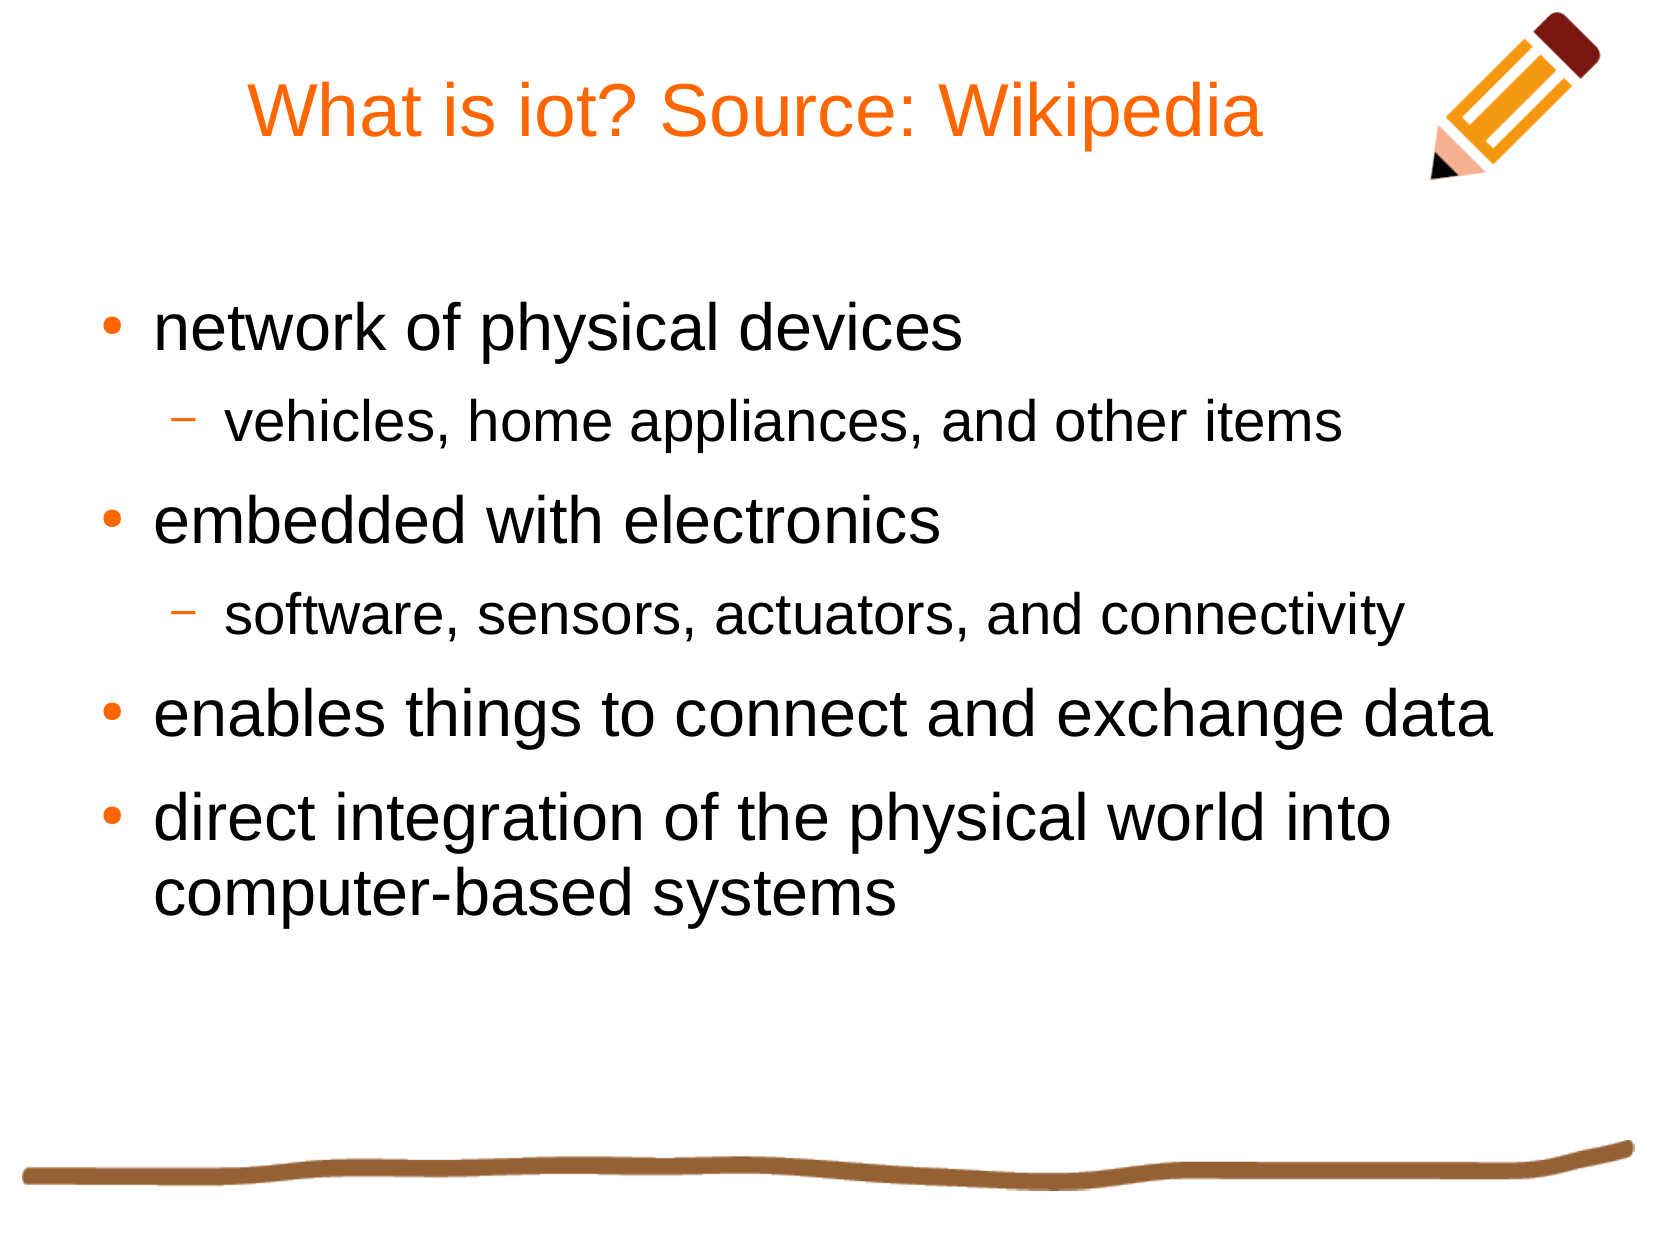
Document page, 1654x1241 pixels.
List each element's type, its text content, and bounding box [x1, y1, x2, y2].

picture [22, 1140, 1635, 1191]
picture [1430, 12, 1601, 181]
list network of physical devices vehicles, home appliances, and other items embedded with electronics software, sensors, actuators, and connectivity enables things to connect and exchange data direct integration of the physical world into computer-based systems [82, 290, 1571, 1122]
title What is iot? Source: Wikipedia [82, 49, 1430, 172]
